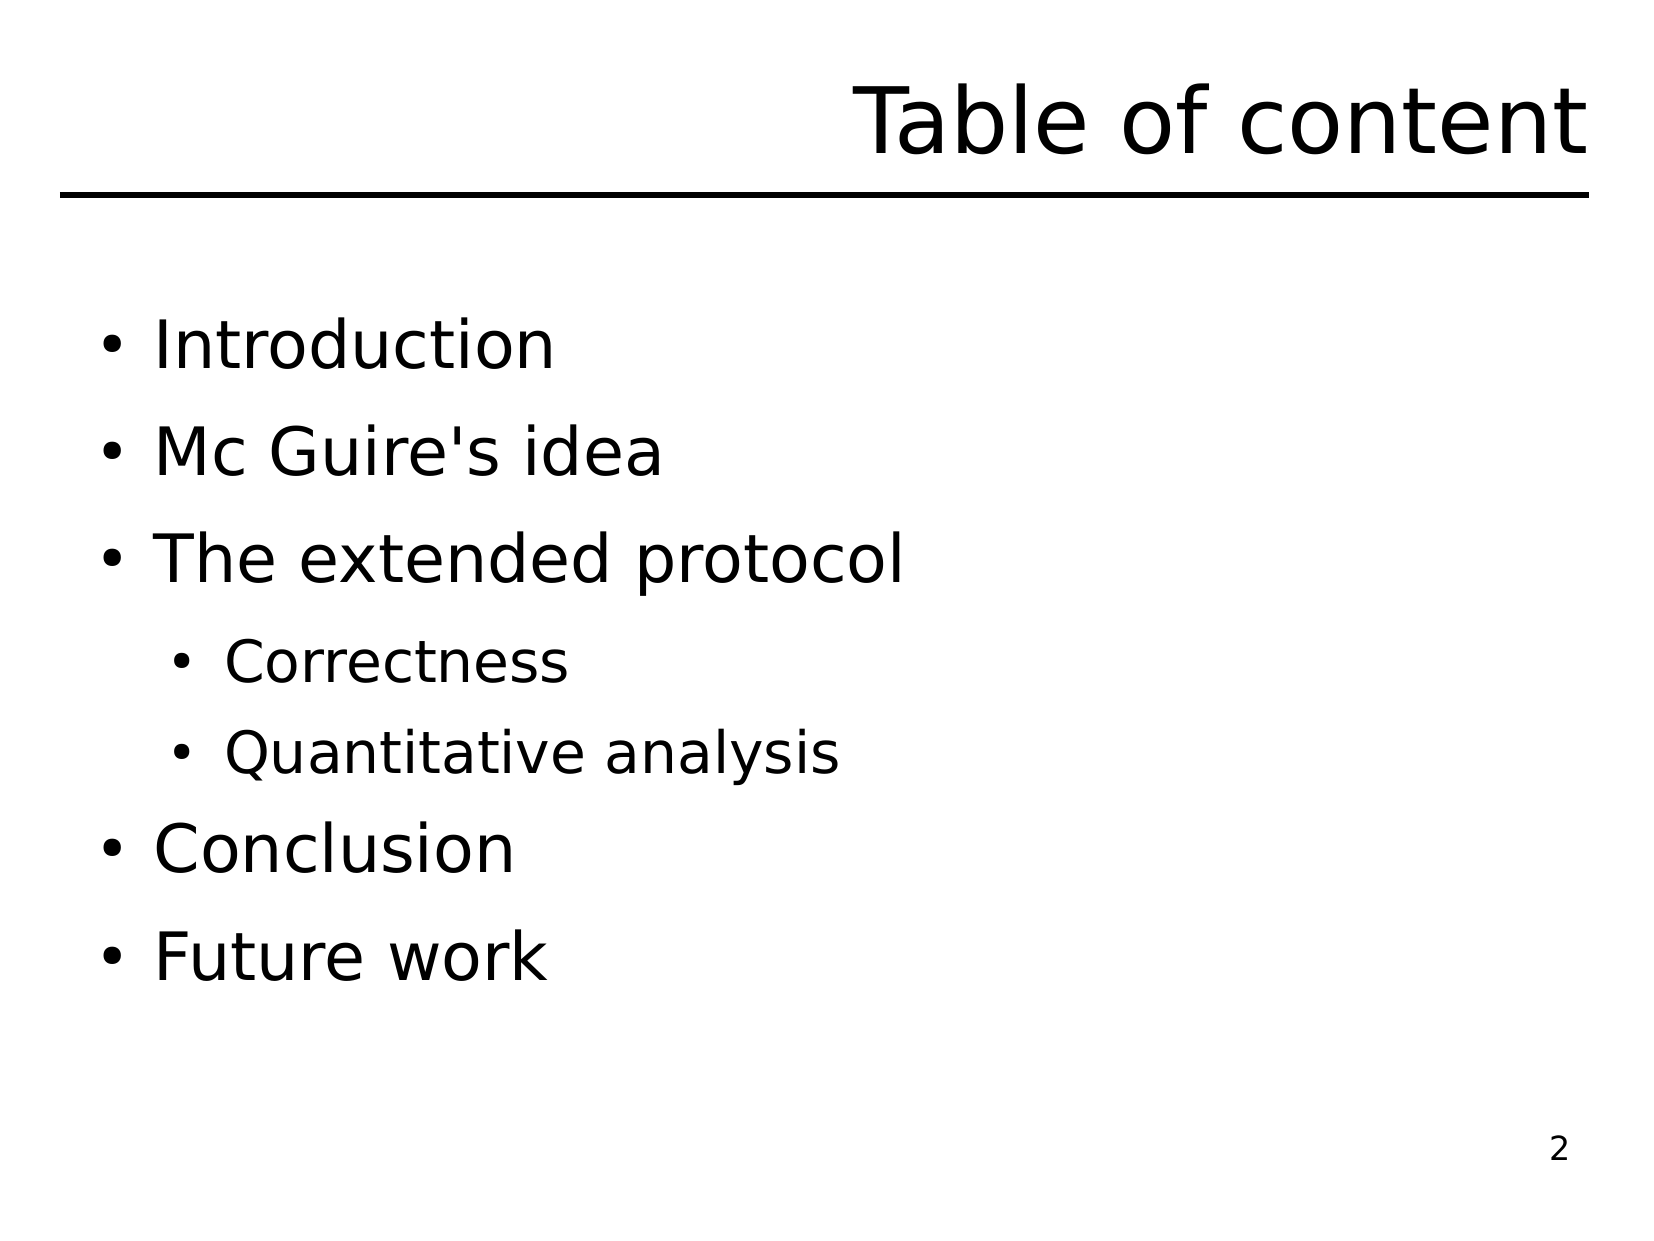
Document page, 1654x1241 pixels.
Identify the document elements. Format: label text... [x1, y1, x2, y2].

title Table of content [101, 17, 1590, 226]
list Introduction Mc Guire's idea The extended protocol Correctness Quantitative analysis Conclusion Future work [82, 306, 1571, 1111]
